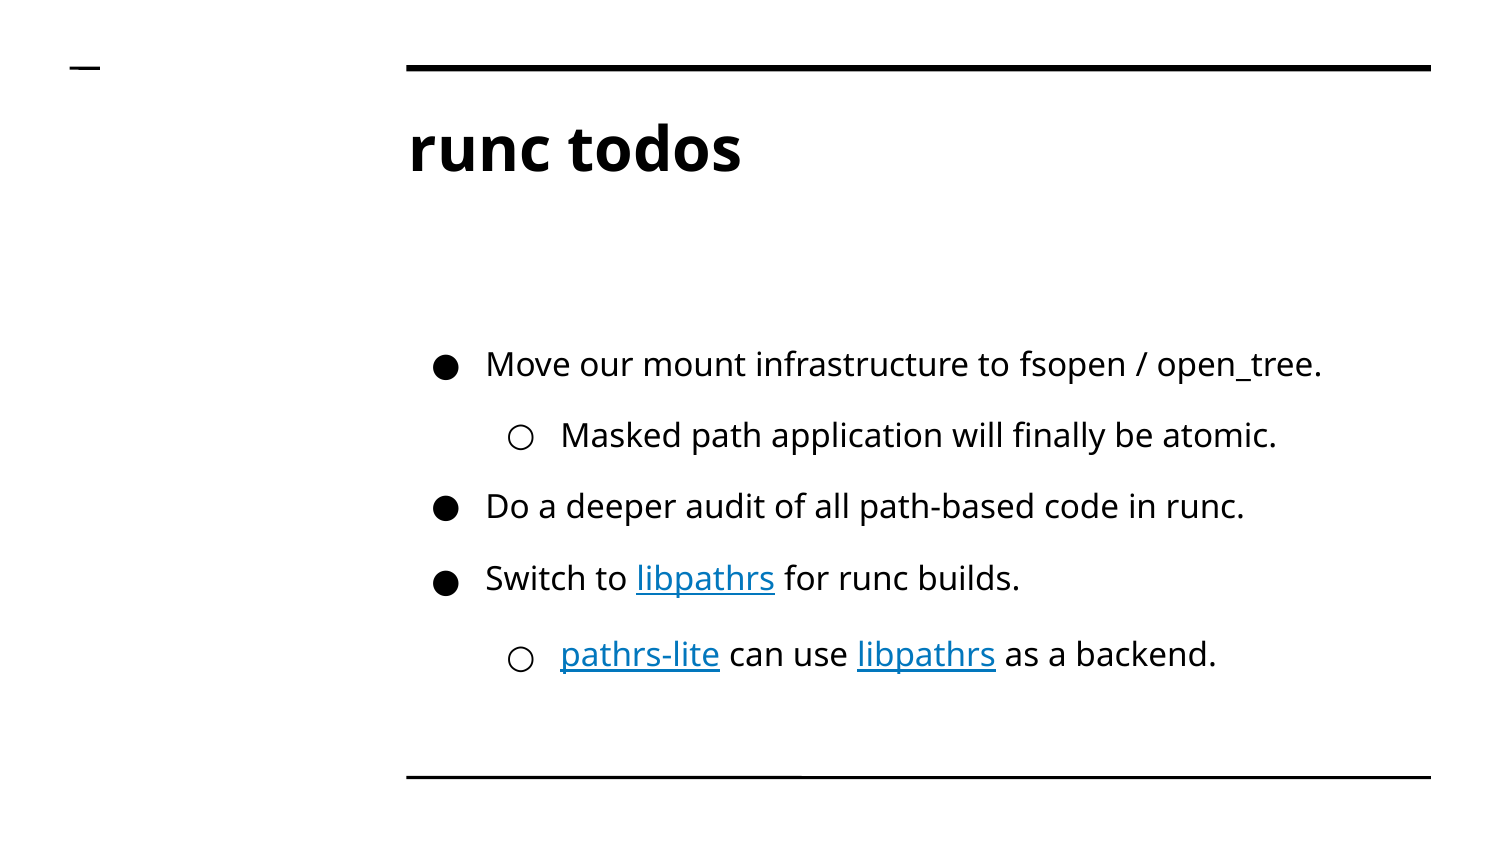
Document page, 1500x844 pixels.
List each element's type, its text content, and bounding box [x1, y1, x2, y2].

list Move our mount infrastructure to fsopen / open_tree. Masked path application will finally be atomic. Do a deeper audit of all path-based code in runc. Switch to libpathrs for runc builds. pathrs-lite can use libpathrs as a backend. [395, 261, 1433, 755]
title runc todos [393, 94, 1431, 199]
